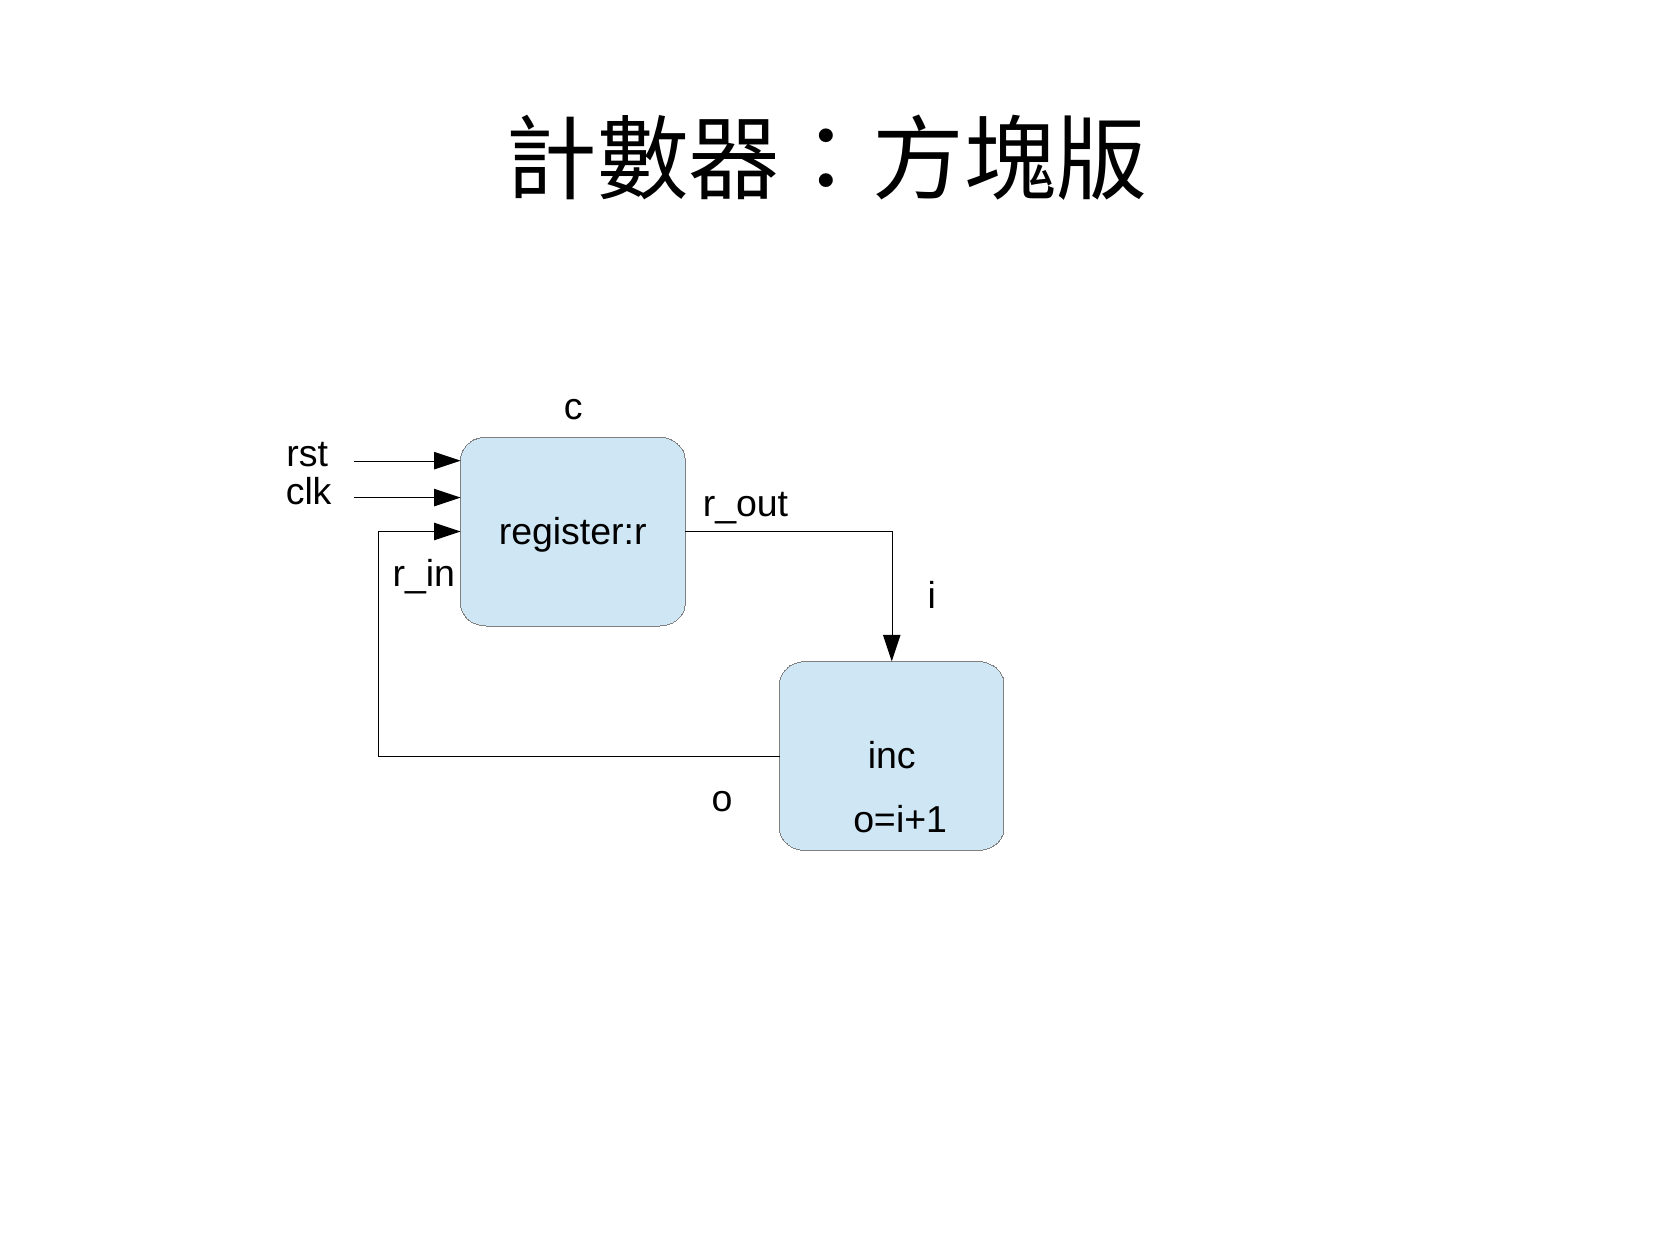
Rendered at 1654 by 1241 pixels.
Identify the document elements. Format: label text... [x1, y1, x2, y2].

text_box register:r [460, 437, 686, 627]
title 計數器：方塊版 [82, 49, 1571, 257]
text_box o=i+1 [838, 791, 963, 849]
text_box i [912, 566, 951, 624]
text_box rst [271, 425, 344, 462]
text_box clk [271, 462, 347, 520]
text_box c [549, 377, 598, 435]
text_box r_in [377, 545, 470, 603]
text_box r_out [688, 474, 804, 532]
text_box o [696, 769, 748, 827]
text_box inc [779, 661, 1004, 851]
